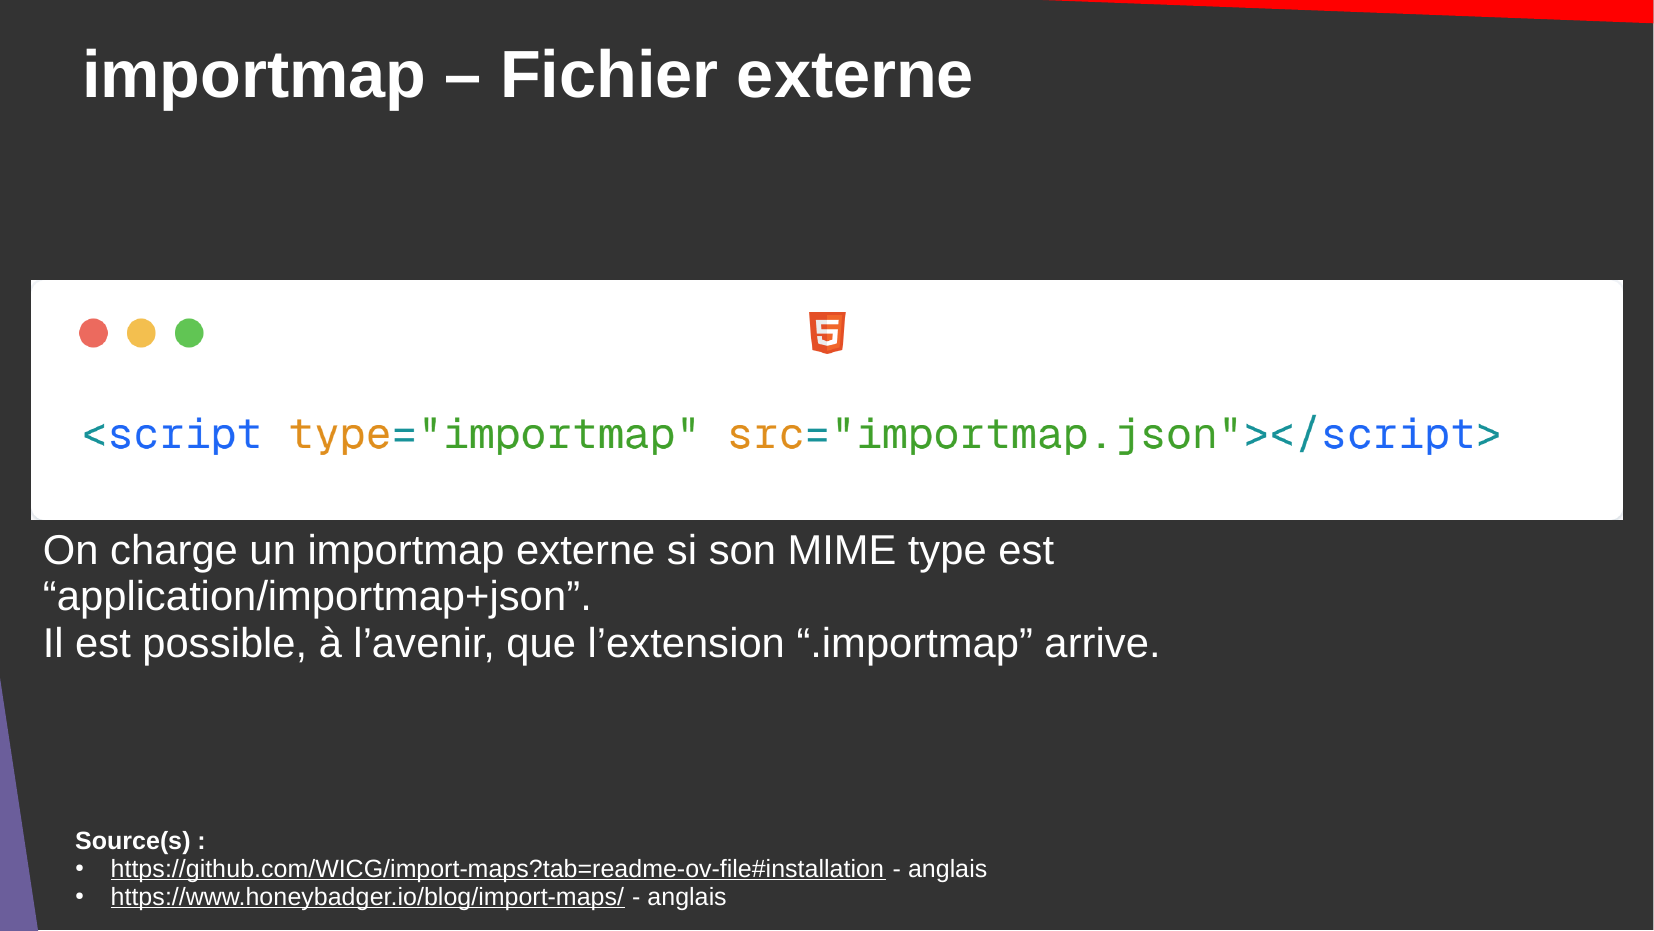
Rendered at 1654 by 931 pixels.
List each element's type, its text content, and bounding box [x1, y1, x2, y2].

text_box On charge un importmap externe si son MIME type est “application/importmap+json”. Il est possible, à l’avenir, que l’extension “.importmap” arrive. [28, 518, 1512, 674]
text_box Source(s) : https://github.com/WICG/import-maps?tab=readme-ov-file#installation - anglais https://www.honeybadger.io/blog/import-maps/ - anglais [60, 809, 1546, 919]
text_box [0, 677, 39, 931]
title importmap – Fichier externe [82, 37, 1123, 119]
picture [31, 280, 1623, 520]
text_box [1042, 0, 1654, 24]
